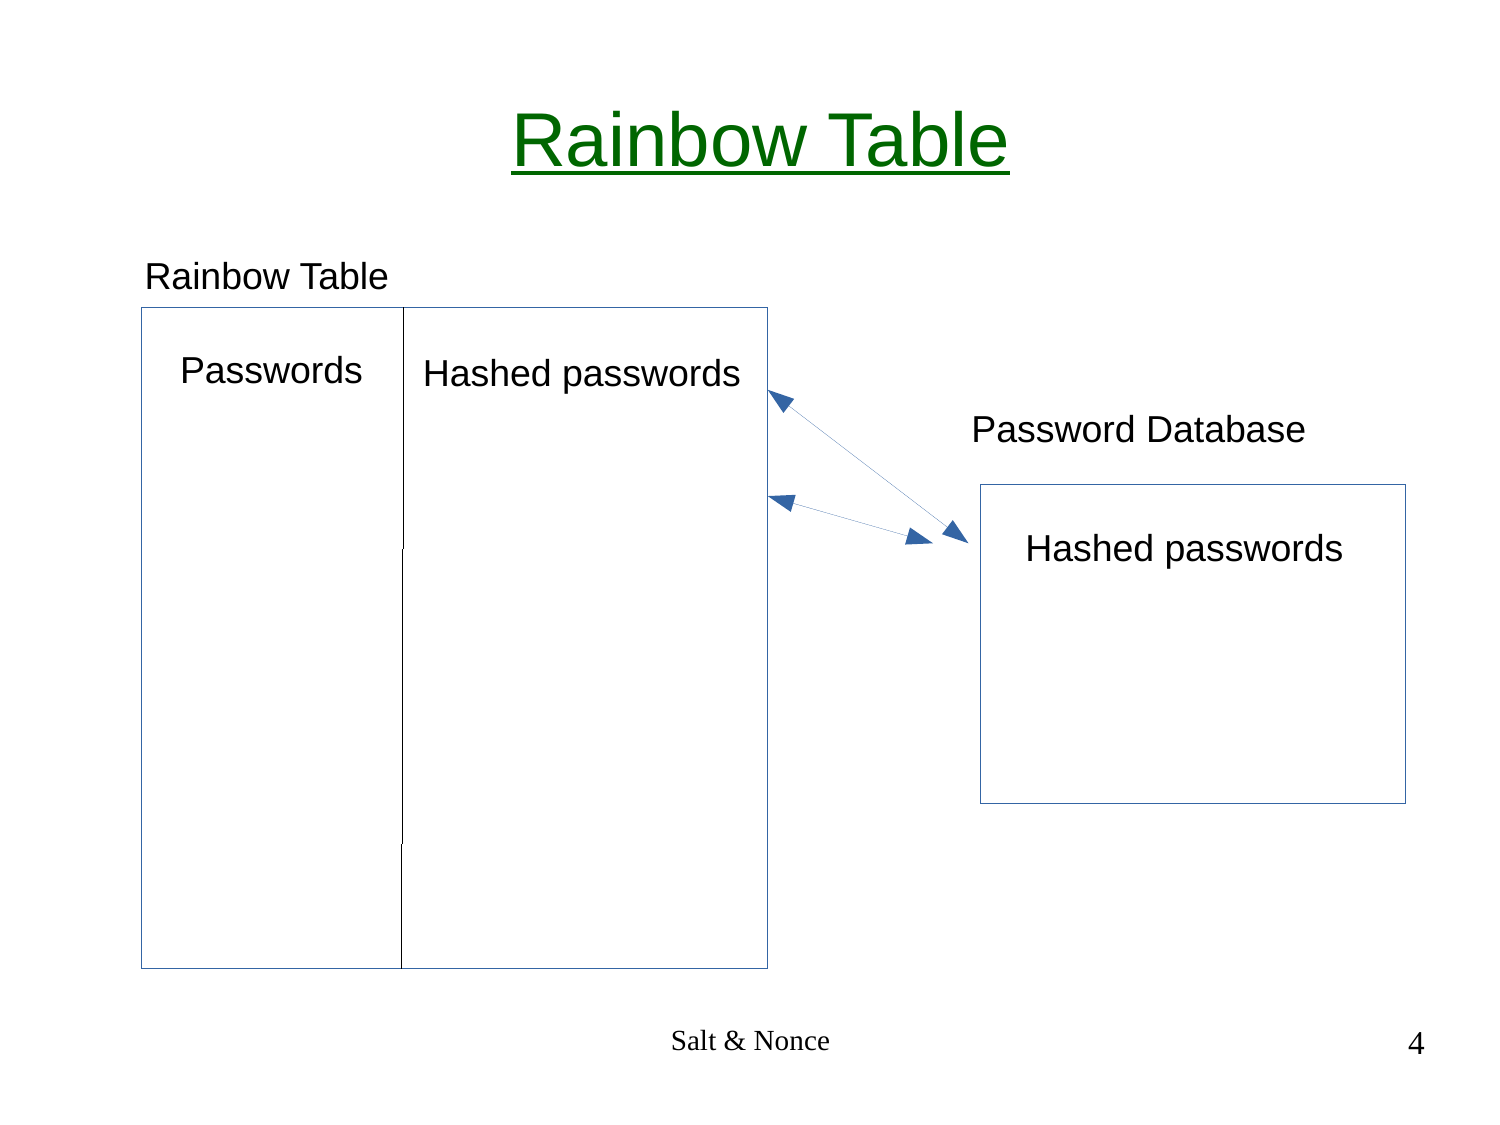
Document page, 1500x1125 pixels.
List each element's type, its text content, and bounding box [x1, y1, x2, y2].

title Rainbow Table [75, 44, 1447, 236]
text_box [141, 307, 768, 969]
text_box Rainbow Table [129, 248, 404, 305]
text_box Password Database [956, 401, 1322, 459]
text_box [980, 484, 1406, 804]
text_box Hashed passwords [1010, 519, 1359, 589]
